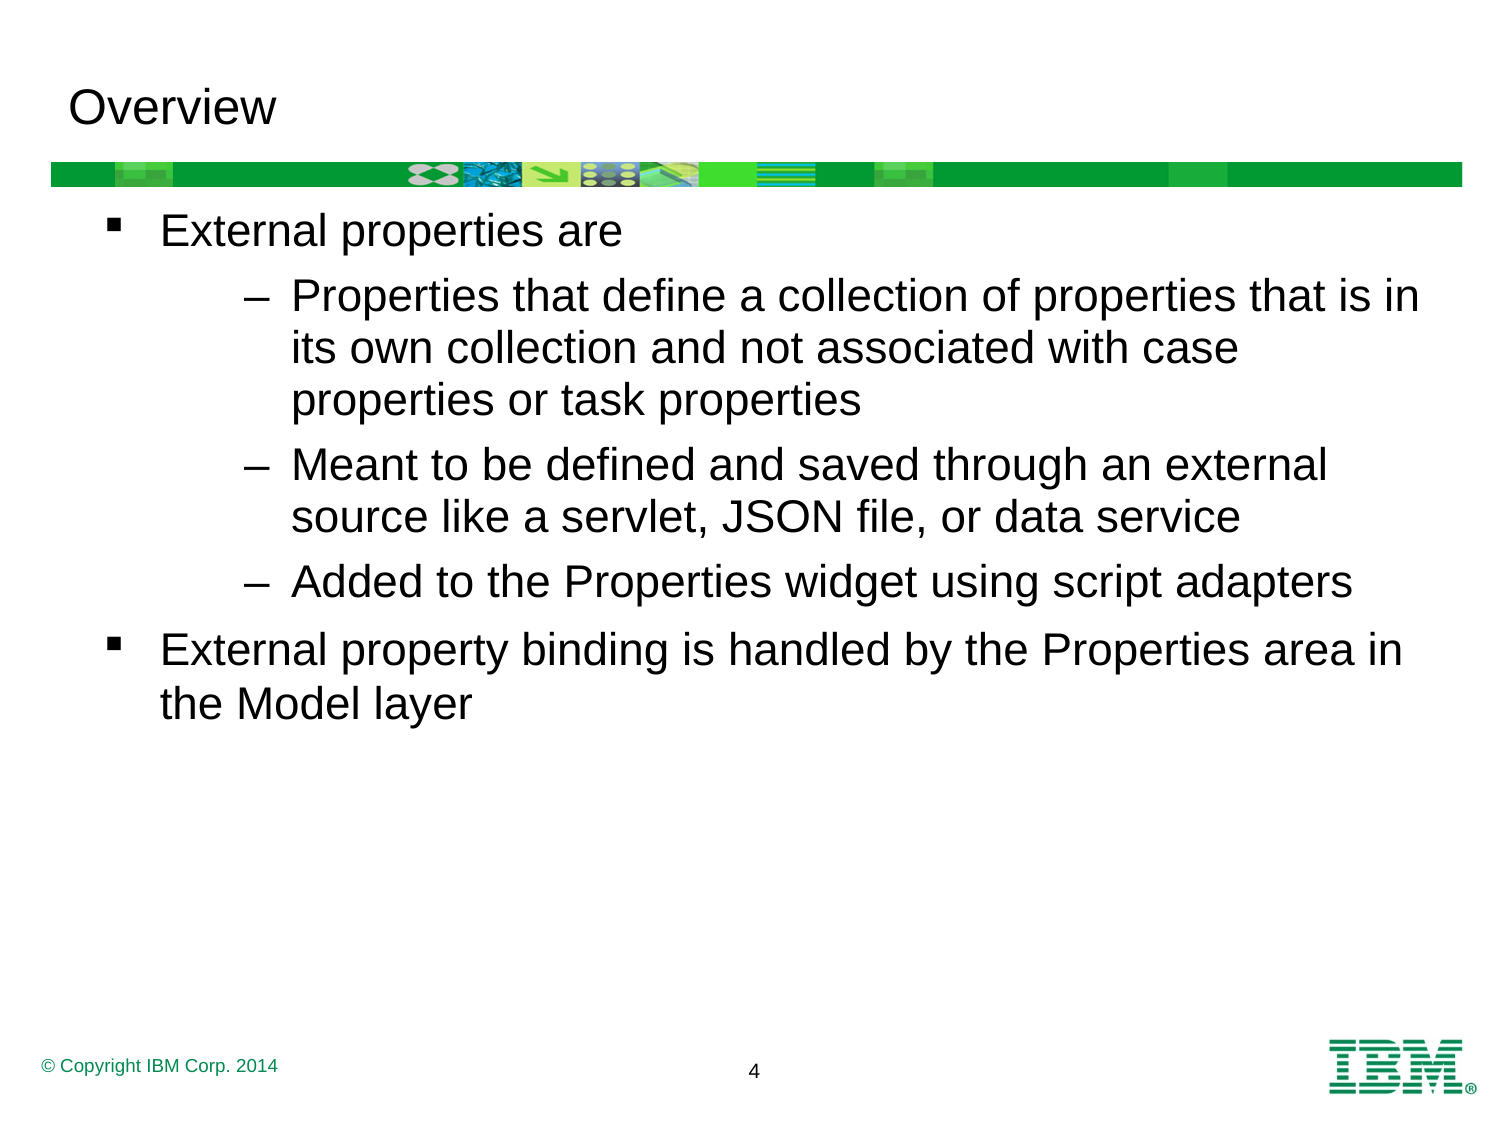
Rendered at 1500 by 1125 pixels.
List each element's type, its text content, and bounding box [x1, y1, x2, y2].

title Overview [53, 69, 1239, 144]
picture [50, 161, 1463, 189]
list External properties are Properties that define a collection of properties that is in its own collection and not associated with case properties or task properties Meant to be defined and saved through an external source like a servlet, JSON file, or data service Added to the Properties widget using script adapters External property binding is handled by the Properties area in the Model layer [32, 194, 1471, 1031]
picture [1327, 1037, 1479, 1096]
